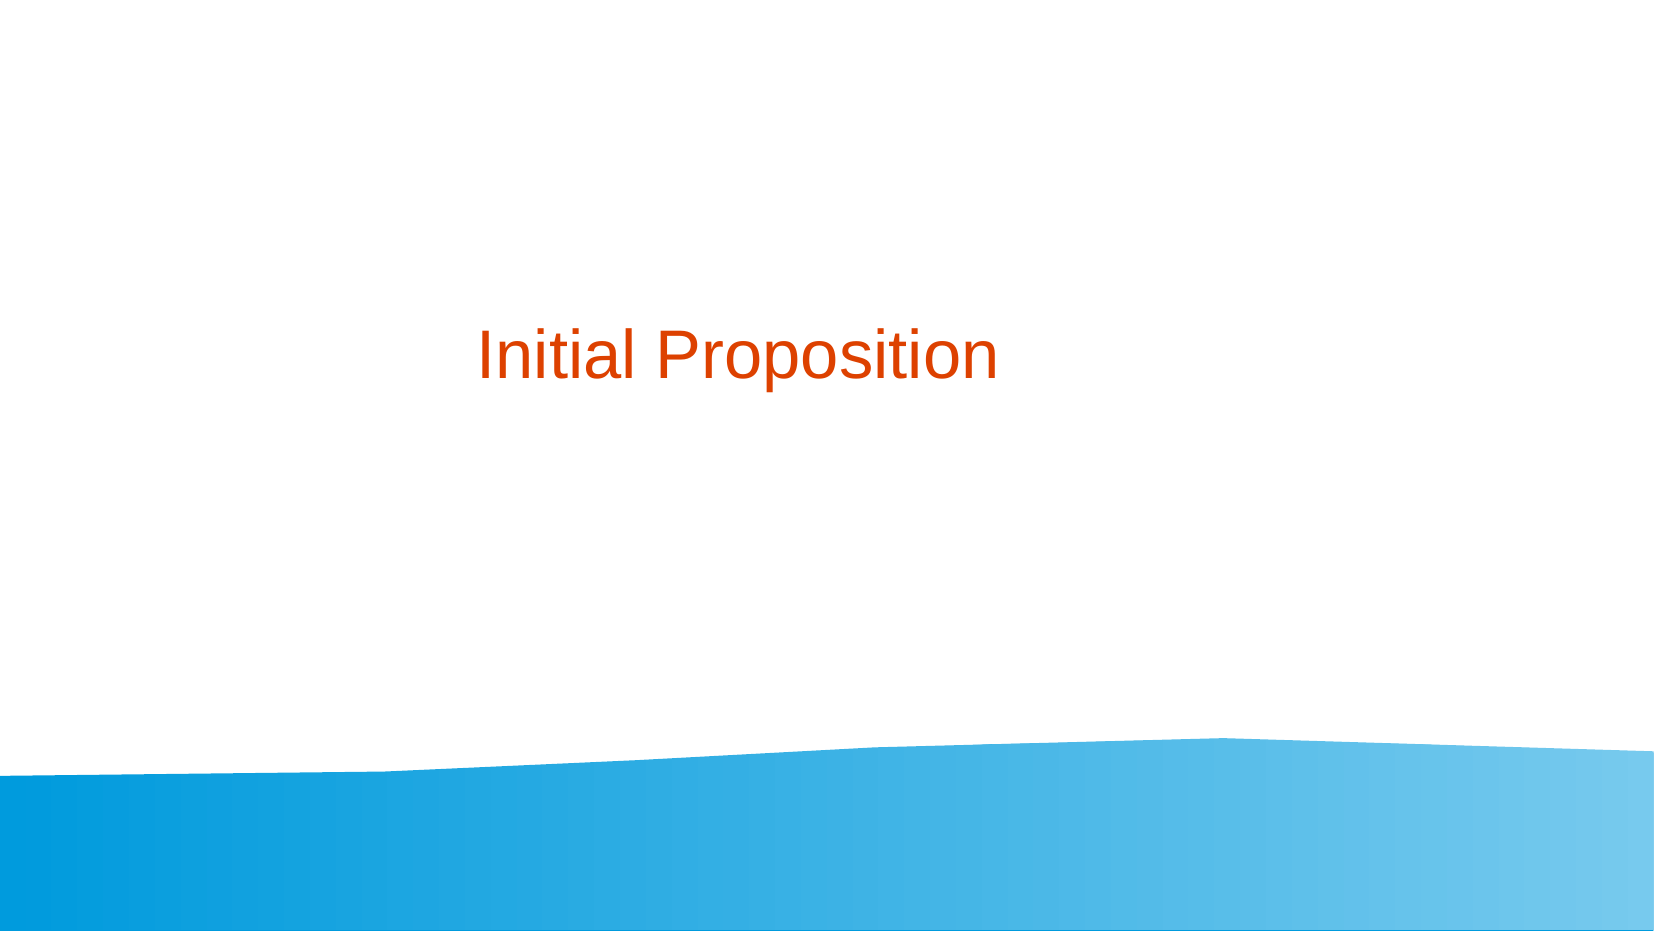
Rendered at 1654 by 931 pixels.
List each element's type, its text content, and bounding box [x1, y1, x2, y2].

title Initial Proposition [0, 265, 1477, 443]
